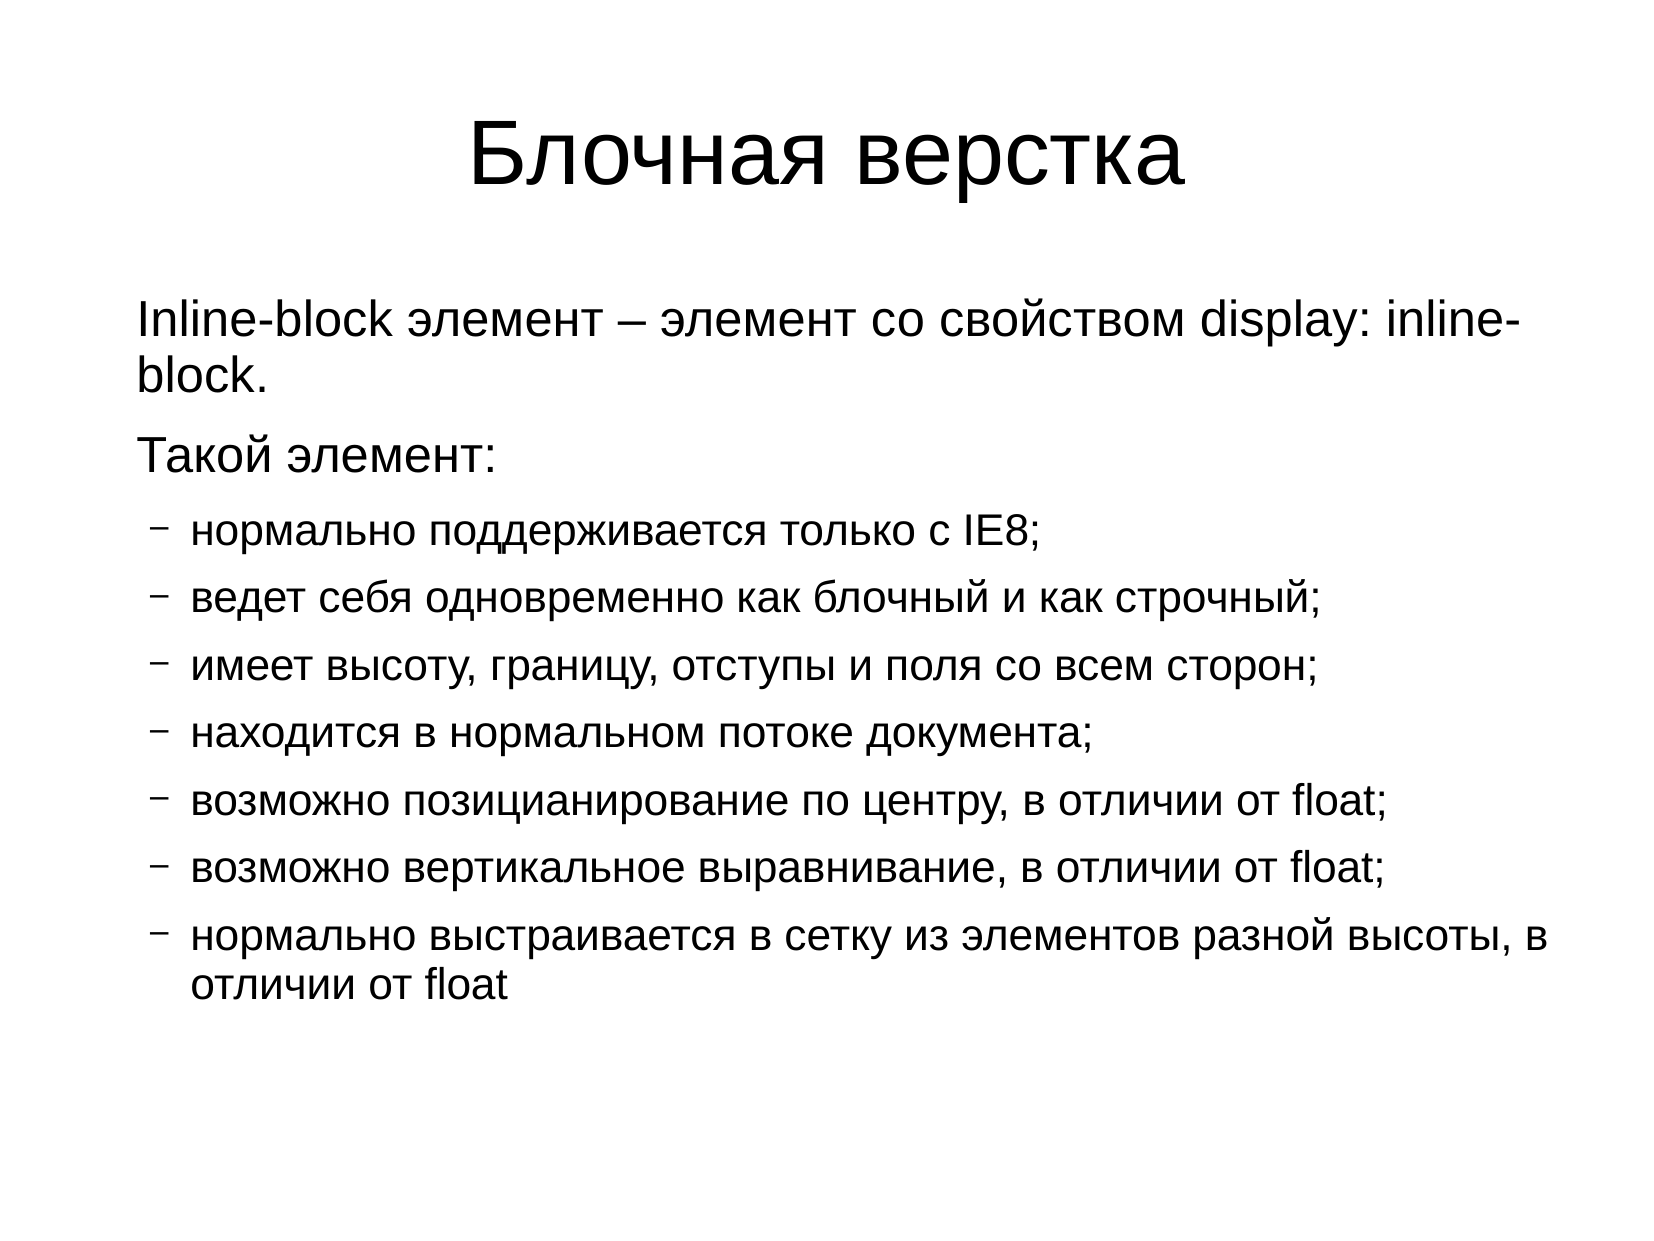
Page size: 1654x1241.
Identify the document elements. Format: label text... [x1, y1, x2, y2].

title Блочная верстка [82, 49, 1571, 257]
list Inline-block элемент – элемент со свойством display: inline-block. Такой элемент: нормально поддерживается только с IE8; ведет себя одновременно как блочный и как строчный; имеет высоту, границу, отступы и поля со всем сторон; находится в нормальном потоке документа; возможно позицианирование по центру, в отличии от float; возможно вертикальное выравнивание, в отличии от float; нормально выстраивается в сетку из элементов разной высоты, в отличии от float [82, 290, 1571, 1010]
